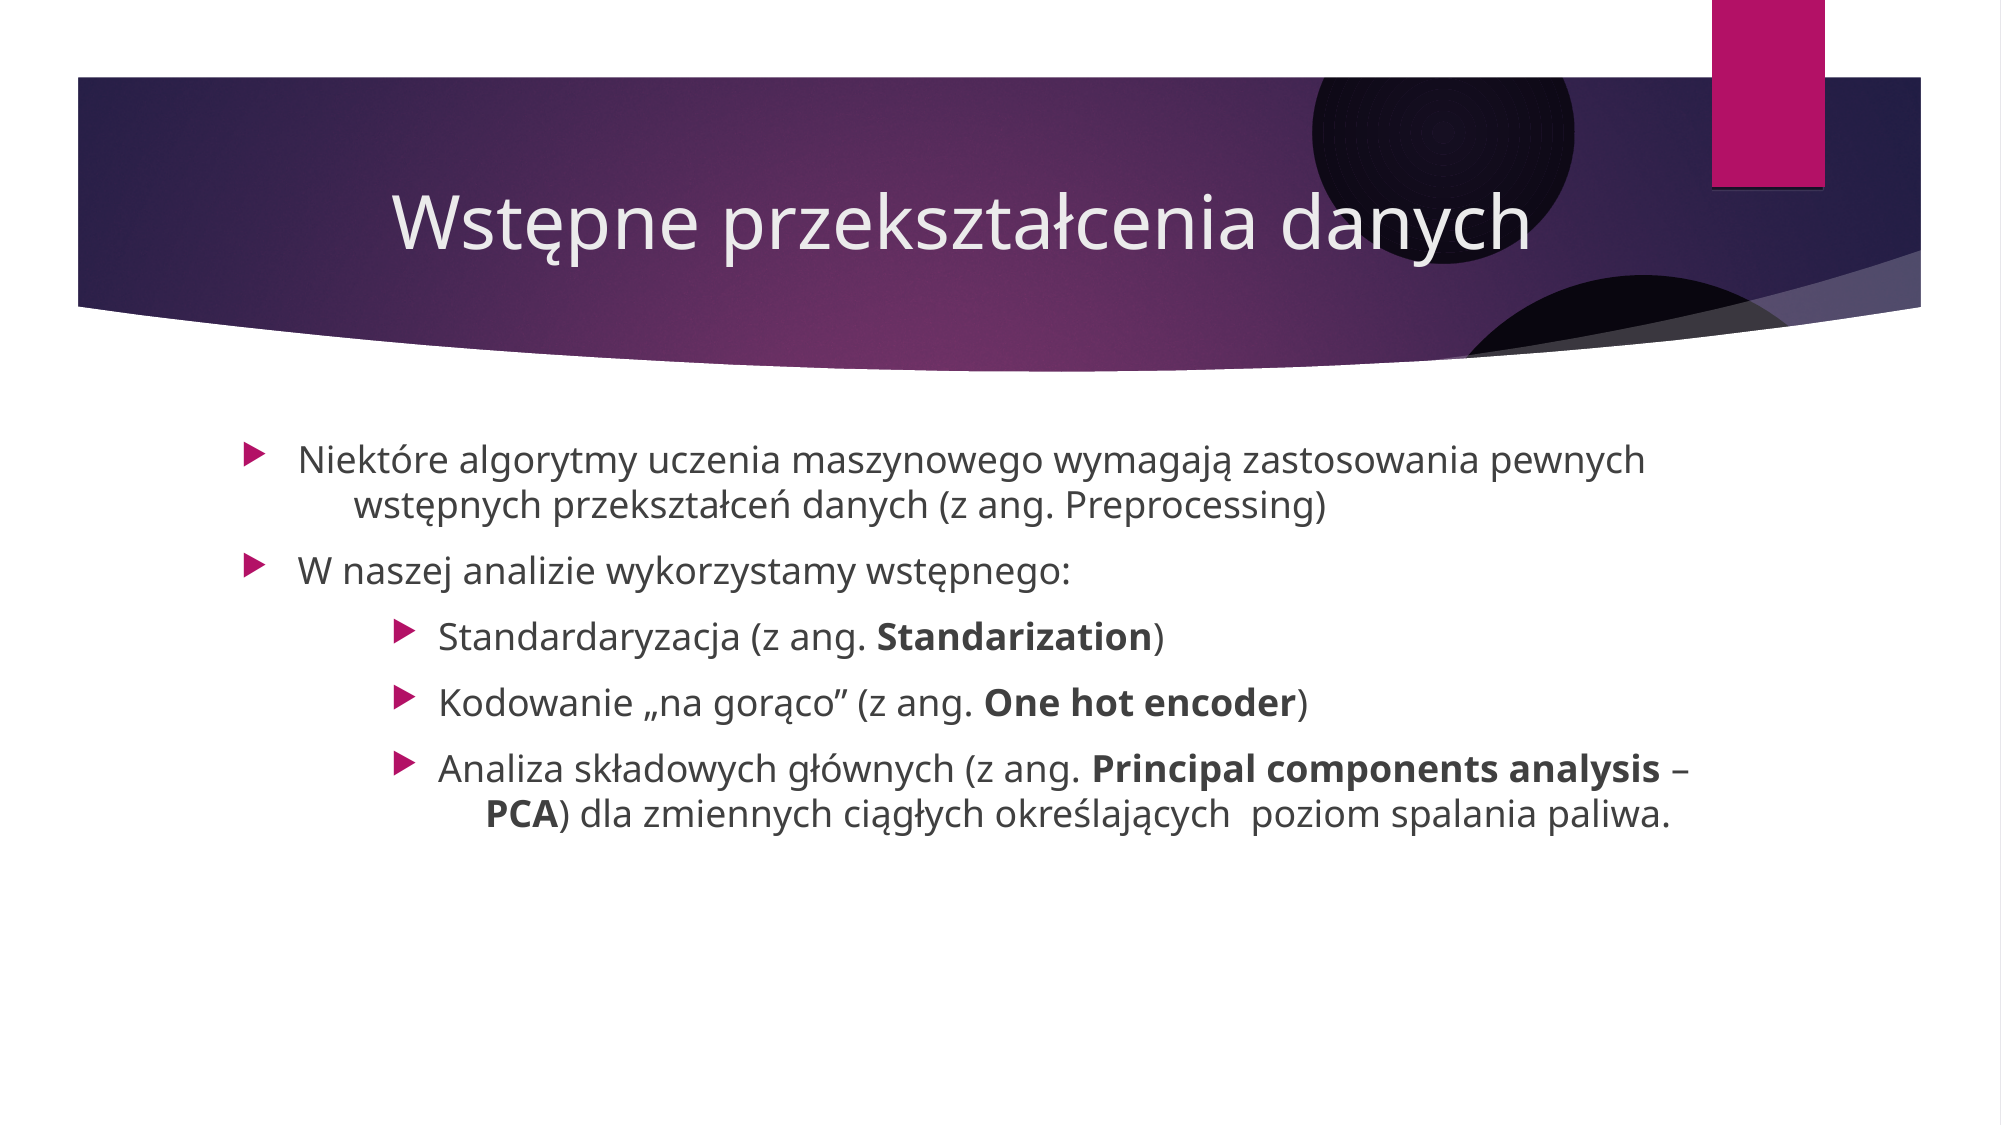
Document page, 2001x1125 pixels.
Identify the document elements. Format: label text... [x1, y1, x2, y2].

list Niektóre algorytmy uczenia maszynowego wymagają zastosowania pewnych wstępnych przekształceń danych (z ang. Preprocessing) W naszej analizie wykorzystamy wstępnego: Standardaryzacja (z ang. Standarization) Kodowanie „na gorąco” (z ang. One hot encoder) Analiza składowych głównych (z ang. Principal components analysis – PCA) dla zmiennych ciągłych określających poziom spalania paliwa. [226, 428, 1774, 868]
title Wstępne przekształcenia danych [321, 161, 1605, 278]
